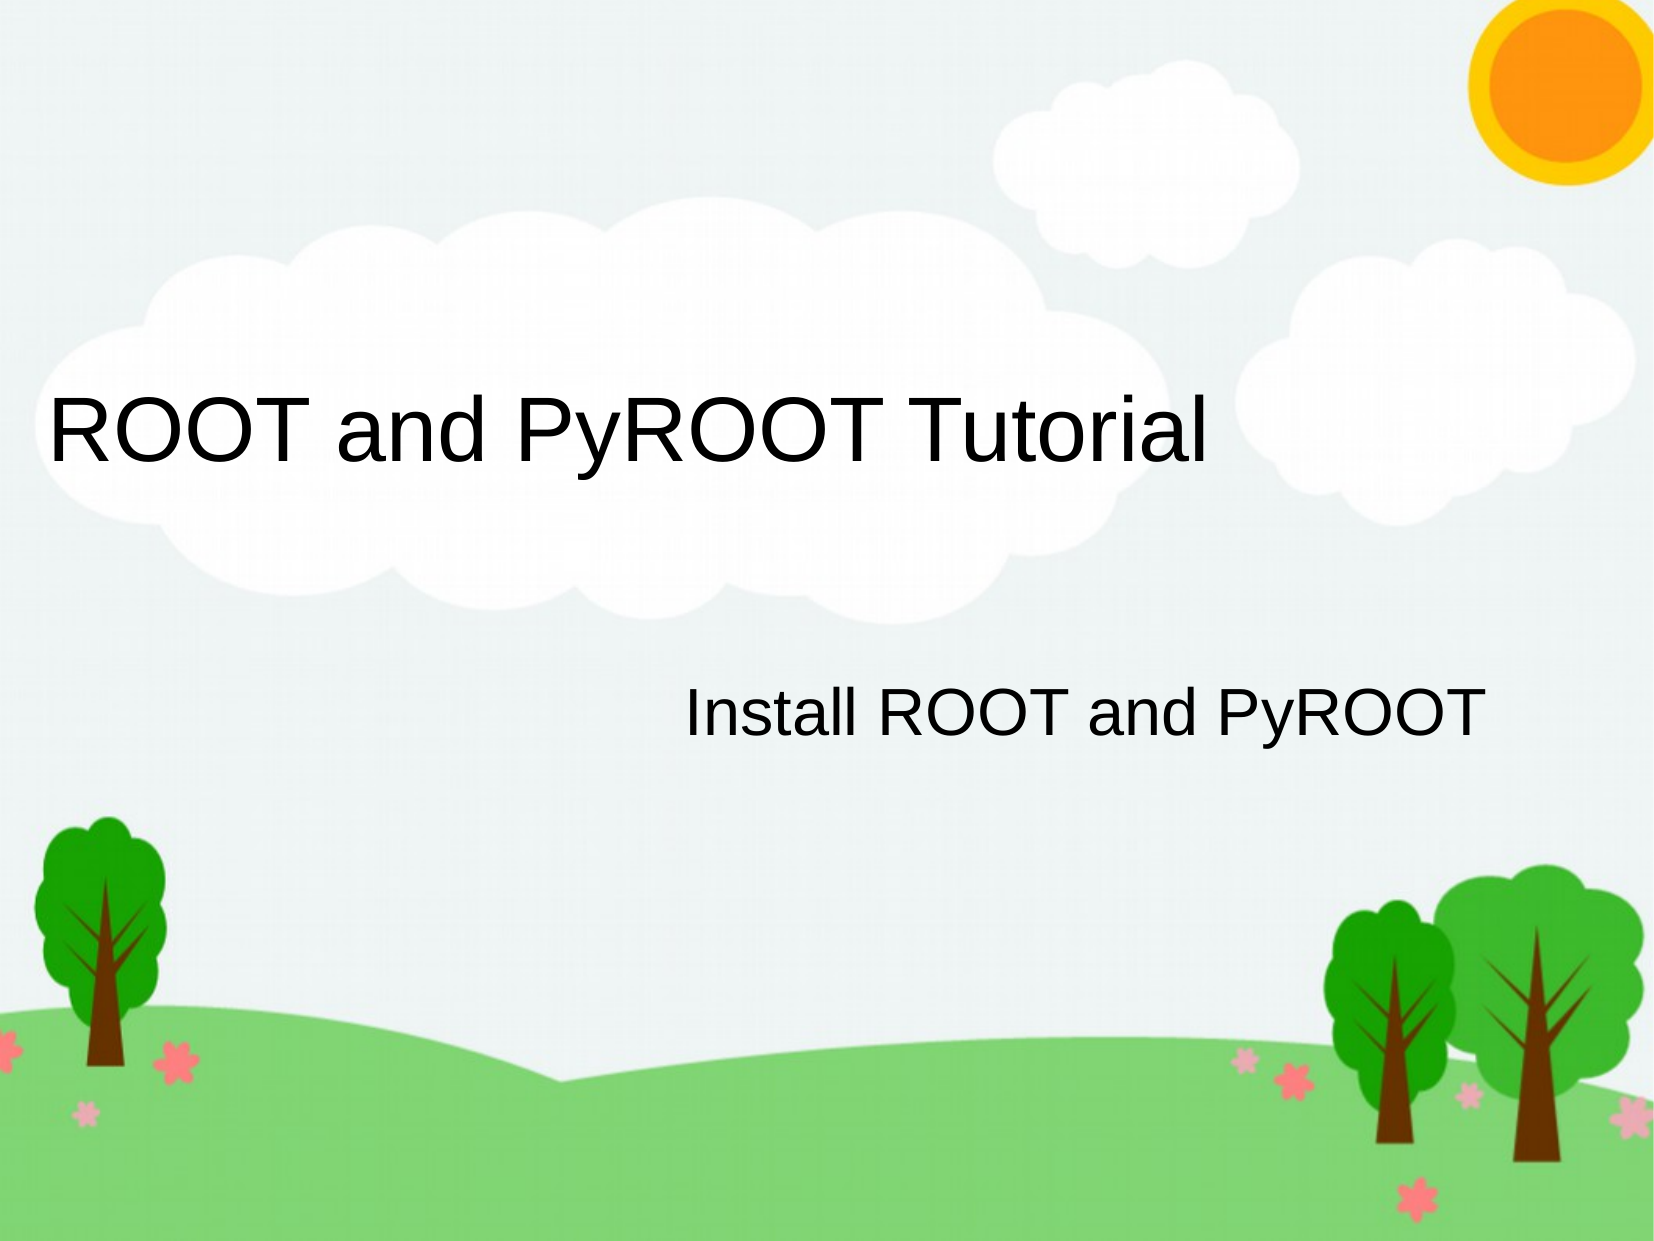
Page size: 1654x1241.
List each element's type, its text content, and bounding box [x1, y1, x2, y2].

subtitle Install ROOT and PyROOT [661, 632, 1512, 792]
picture [0, 0, 1654, 1241]
title ROOT and PyROOT Tutorial [47, 283, 1512, 577]
